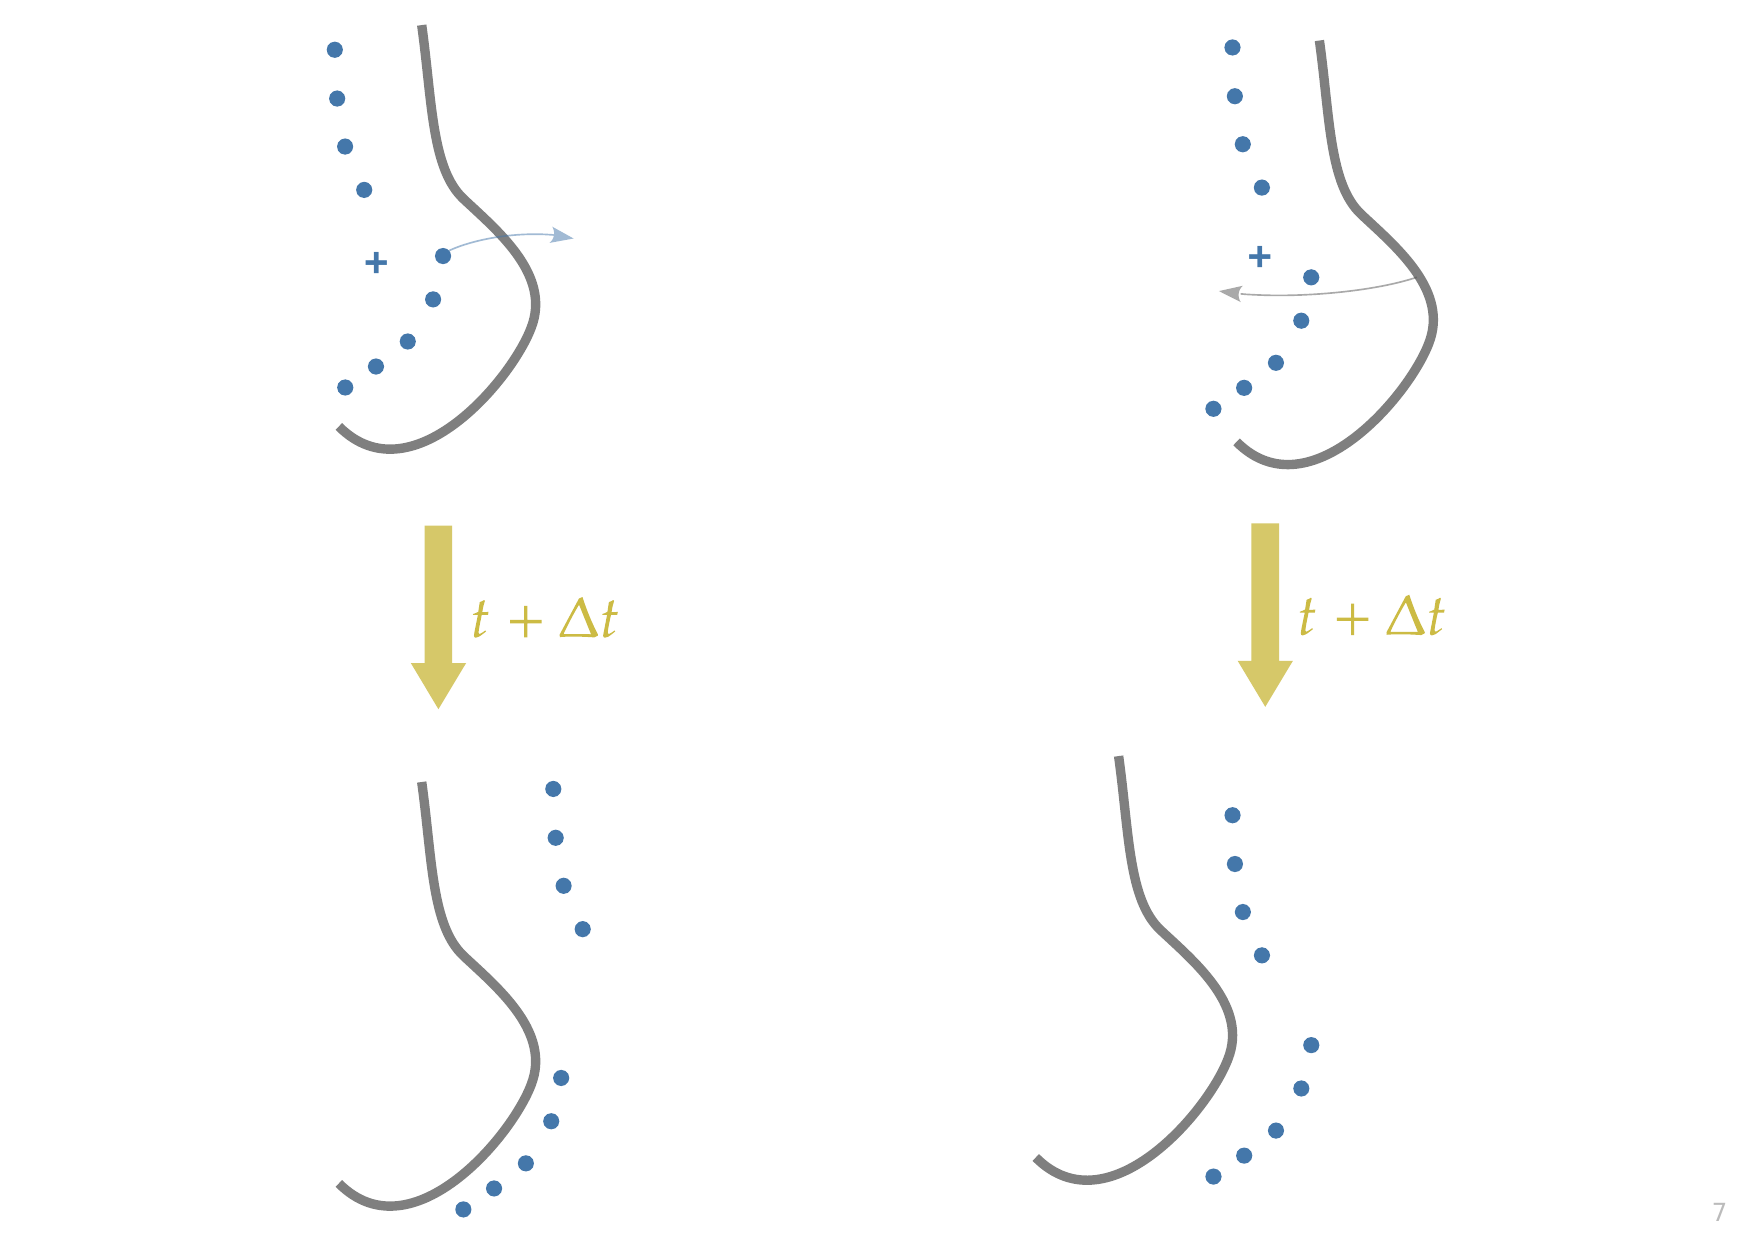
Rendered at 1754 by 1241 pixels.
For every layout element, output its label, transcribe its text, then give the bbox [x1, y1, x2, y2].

text_box [1429, 597, 1445, 636]
text_box [1224, 39, 1241, 56]
text_box + [349, 224, 406, 284]
text_box [545, 780, 562, 798]
text_box [425, 291, 442, 308]
text_box [559, 597, 598, 638]
text_box [1293, 312, 1310, 329]
text_box [410, 525, 467, 710]
text_box [602, 600, 618, 638]
text_box [326, 41, 343, 58]
text_box [337, 138, 354, 155]
text_box [574, 921, 591, 938]
text_box [1253, 947, 1271, 964]
text_box [1386, 594, 1425, 636]
text_box [543, 1113, 560, 1130]
text_box [555, 877, 572, 894]
text_box [1253, 179, 1271, 196]
text_box [1237, 523, 1293, 707]
text_box [1267, 354, 1285, 371]
text_box [1303, 269, 1320, 286]
text_box [1299, 597, 1316, 636]
text_box [510, 605, 542, 638]
text_box [329, 90, 346, 107]
text_box [517, 1155, 534, 1172]
text_box [1234, 903, 1251, 921]
text_box [455, 1201, 472, 1218]
text_box [547, 829, 564, 846]
text_box [1293, 1080, 1310, 1097]
text_box [1224, 807, 1241, 824]
text_box [356, 181, 373, 199]
text_box [553, 1069, 570, 1087]
text_box [399, 333, 416, 350]
text_box [1226, 855, 1244, 873]
text_box [337, 379, 354, 396]
text_box [367, 358, 385, 375]
text_box [1226, 88, 1243, 105]
text_box [1267, 1122, 1285, 1139]
text_box [1336, 603, 1369, 636]
text_box [485, 1180, 503, 1197]
text_box [472, 600, 489, 638]
text_box [434, 247, 452, 265]
text_box [1205, 400, 1222, 417]
text_box [1205, 1168, 1222, 1185]
text_box + [1232, 218, 1289, 278]
text_box [1236, 1147, 1253, 1164]
text_box [1234, 136, 1251, 153]
text_box [1236, 379, 1253, 396]
text_box [1303, 1037, 1320, 1054]
